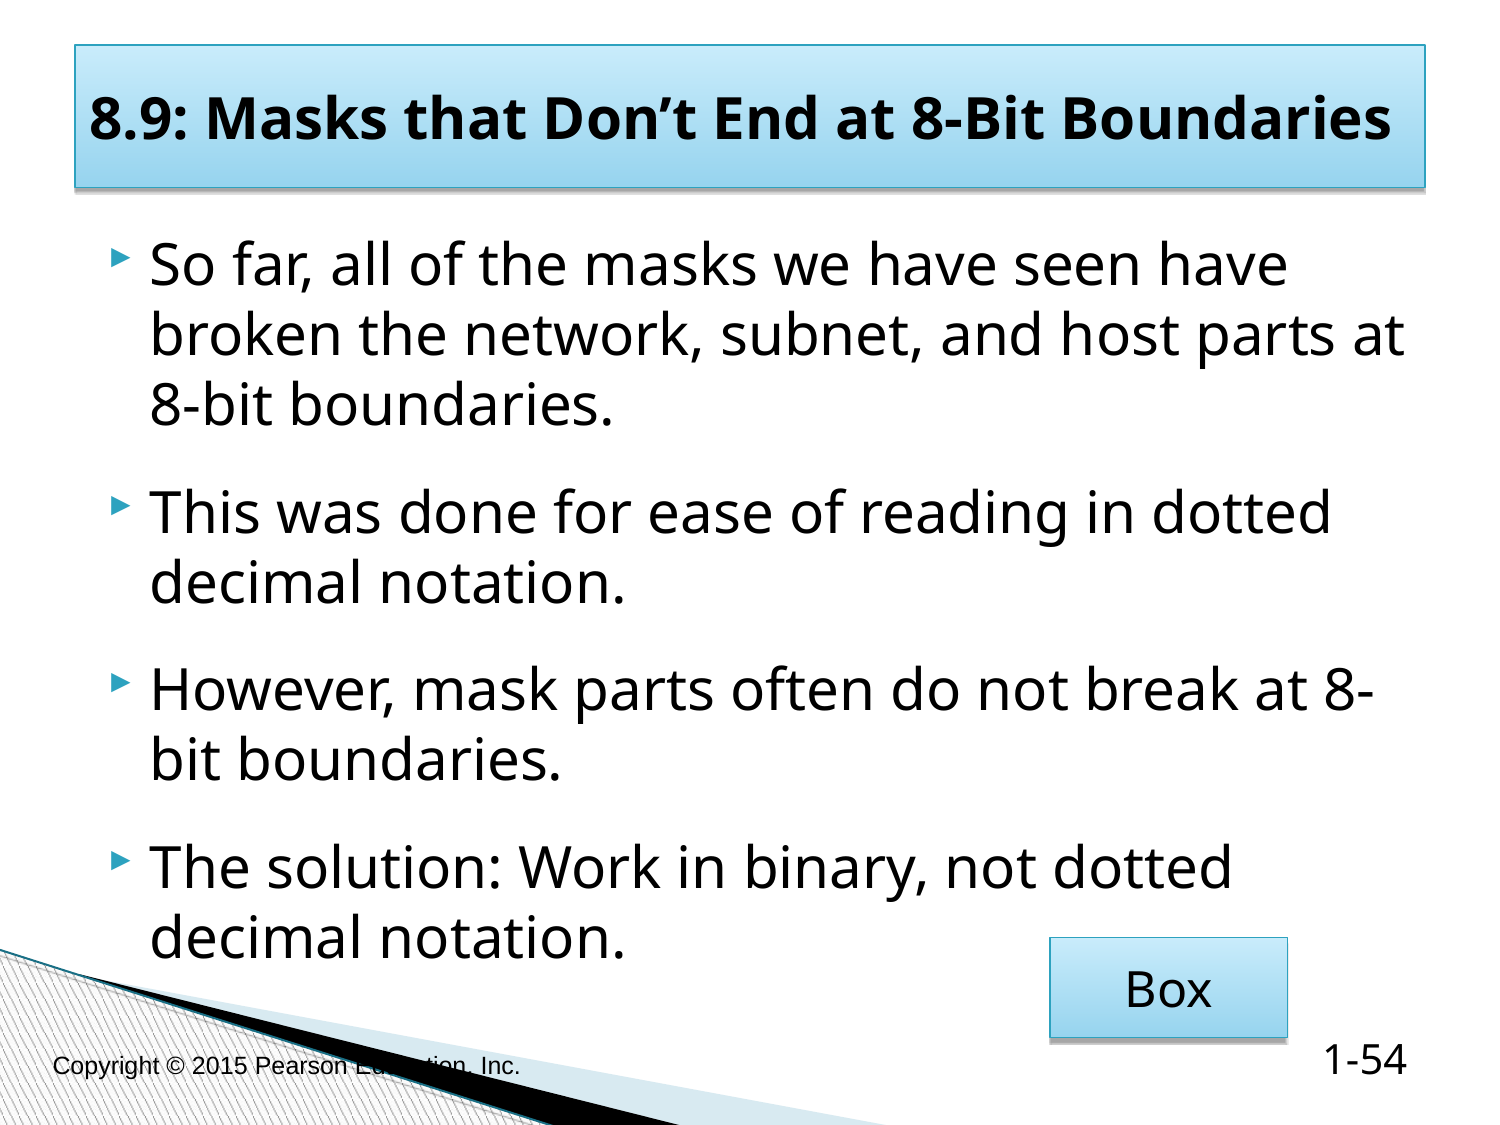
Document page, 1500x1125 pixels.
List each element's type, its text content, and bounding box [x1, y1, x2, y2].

title 8.9: Masks that Don’t End at 8-Bit Boundaries [75, 45, 1425, 188]
text_box Box [1049, 937, 1288, 1038]
slide_number 1-<number> [1287, 1037, 1423, 1098]
footer Copyright © 2015 Pearson Education, Inc. [37, 1040, 550, 1088]
list So far, all of the masks we have seen have broken the network, subnet, and host parts at 8-bit boundaries. This was done for ease of reading in dotted decimal notation. However, mask parts often do not break at 8-bit boundaries. The solution: Work in binary, not dotted decimal notation. [75, 220, 1425, 963]
picture [0, 952, 543, 1125]
